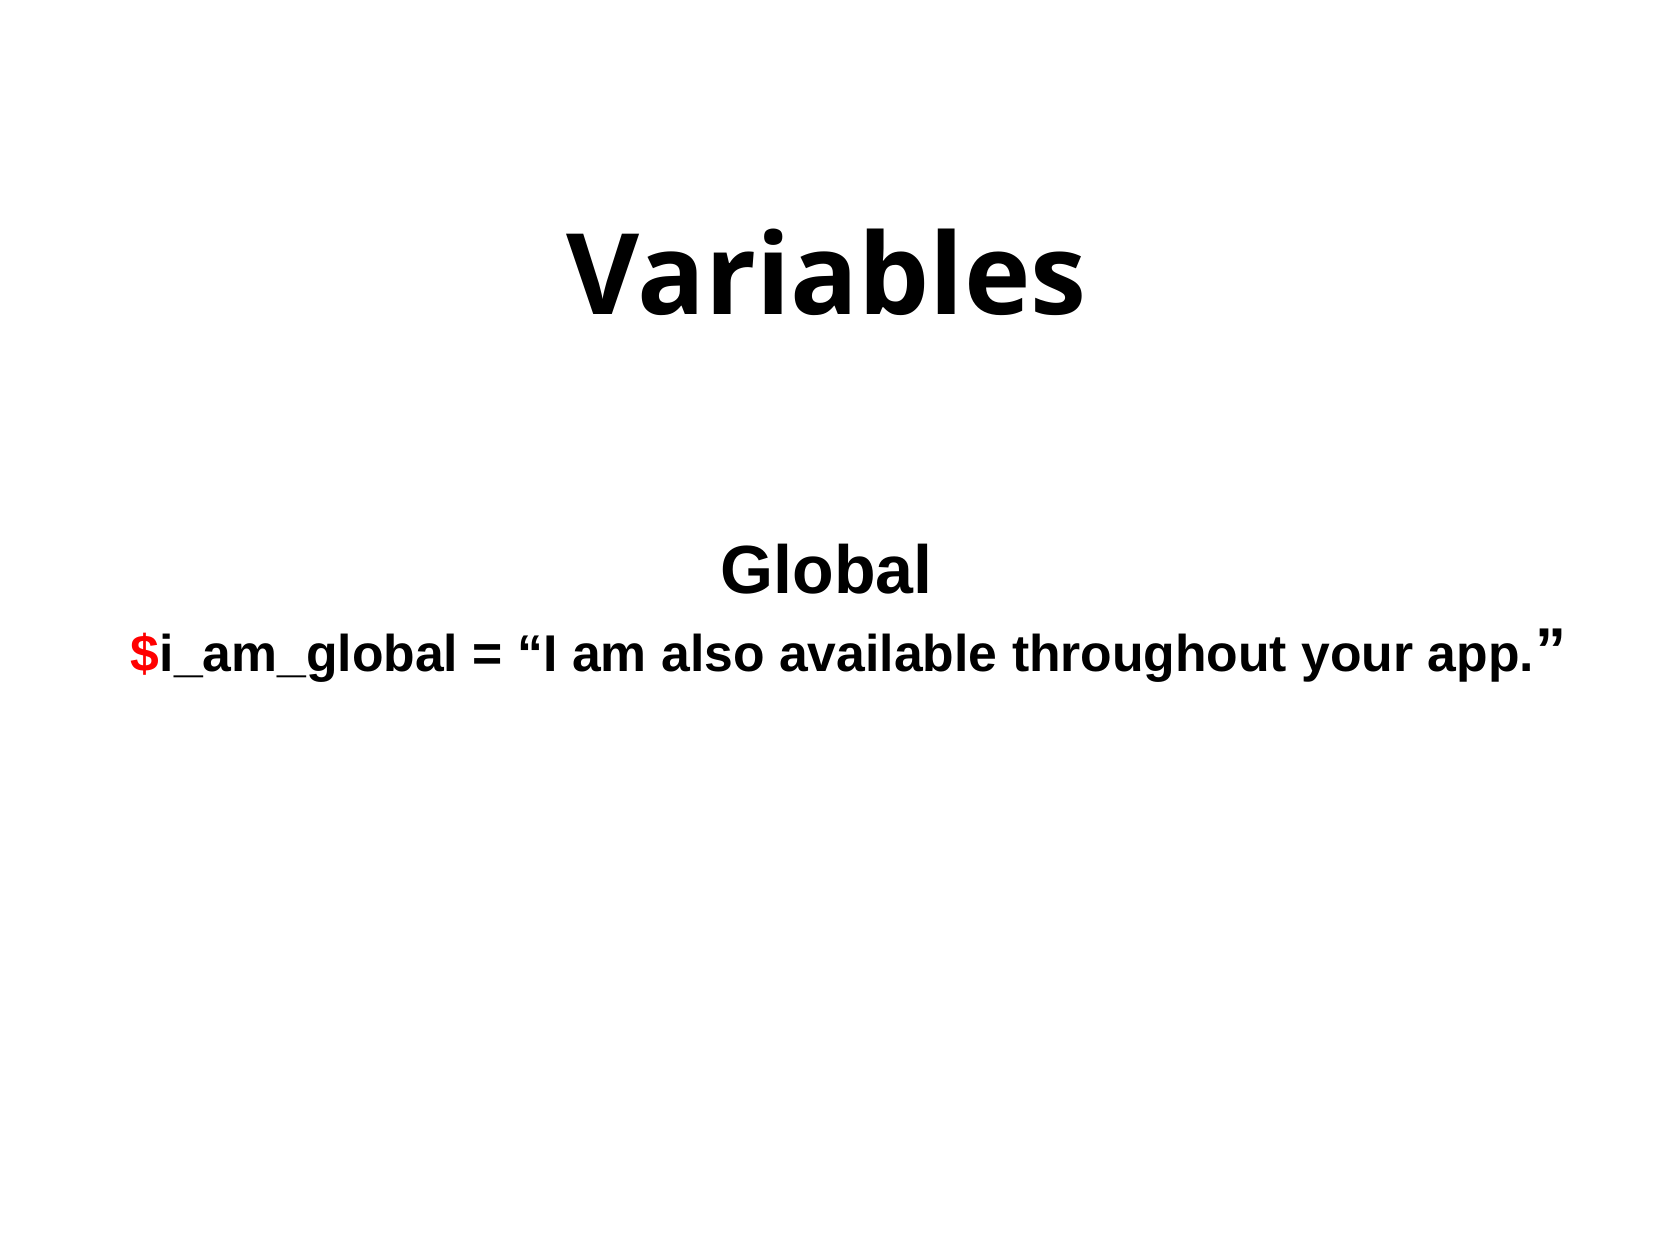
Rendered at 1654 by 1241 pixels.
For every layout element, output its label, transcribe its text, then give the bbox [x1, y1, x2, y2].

list Global $i_am_global = “I am also available throughout your app.” [82, 531, 1571, 714]
title Variables [82, 167, 1571, 375]
